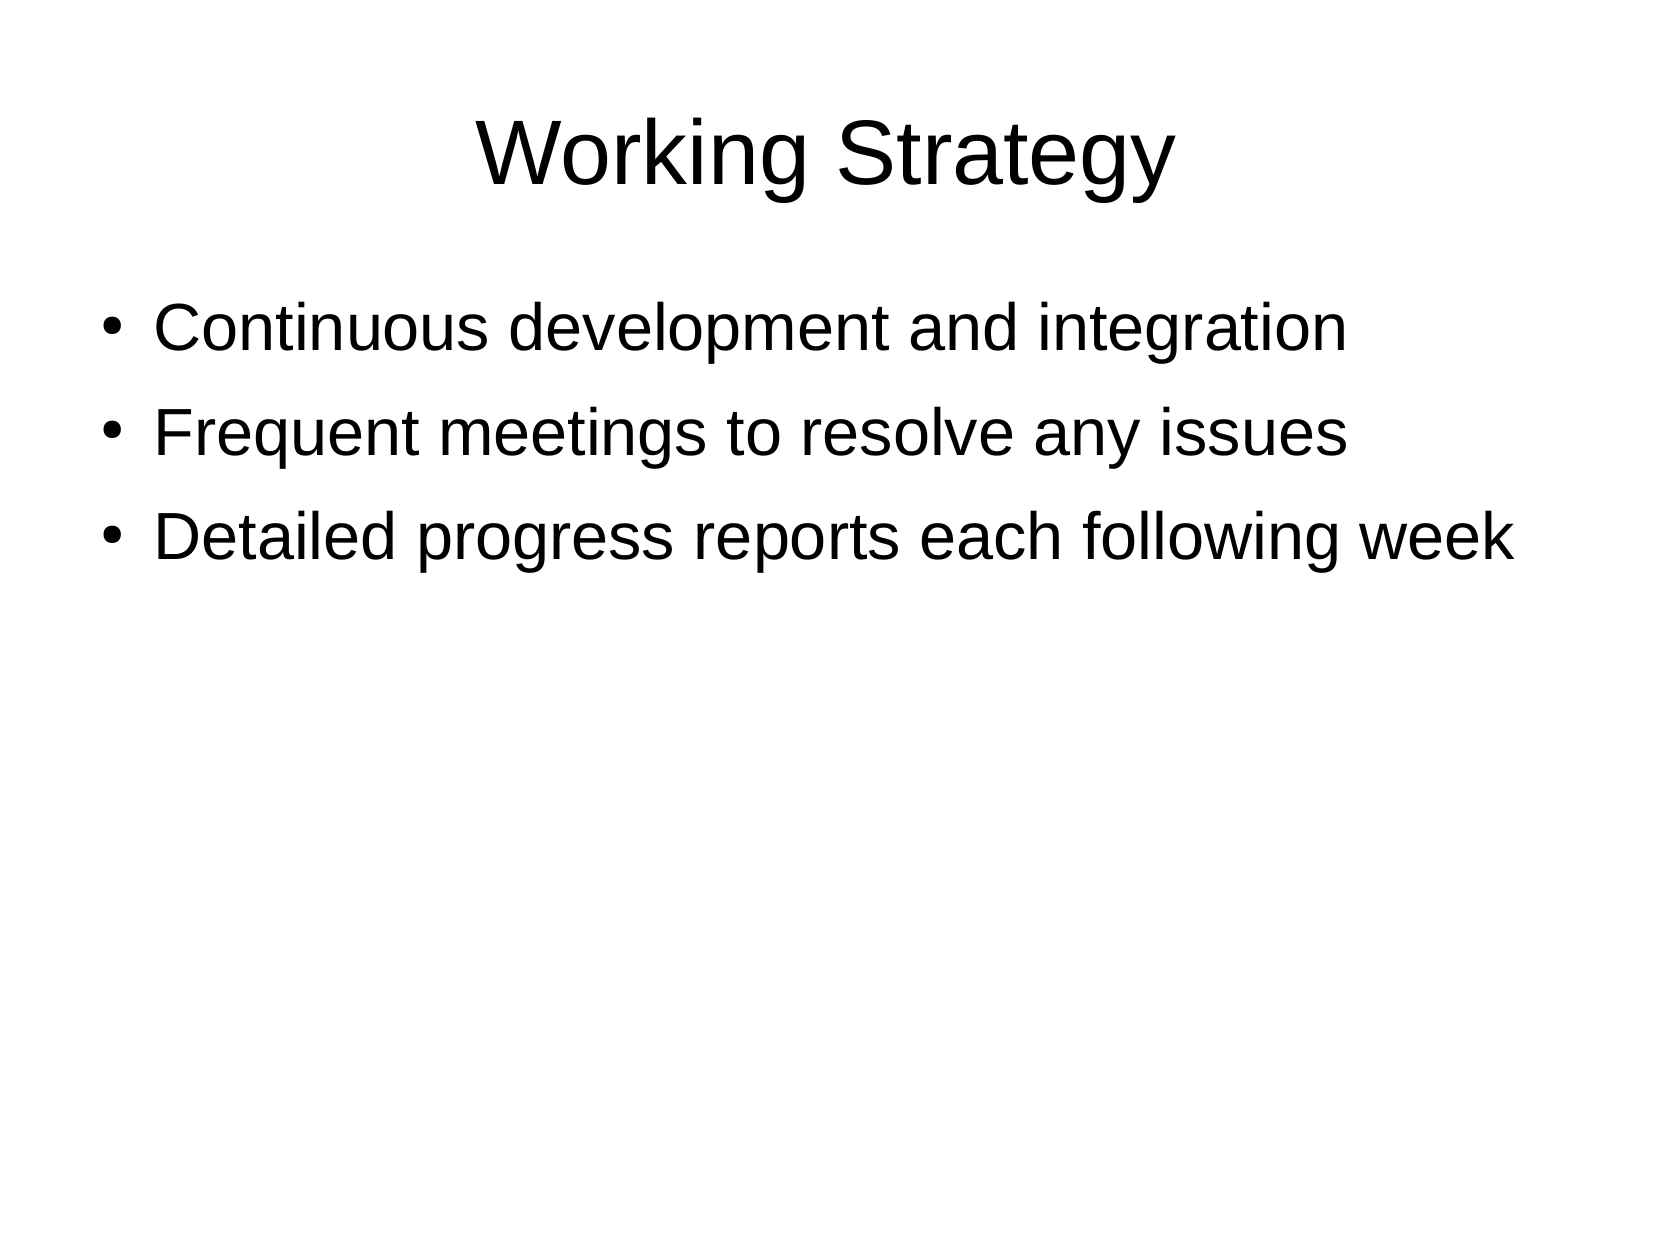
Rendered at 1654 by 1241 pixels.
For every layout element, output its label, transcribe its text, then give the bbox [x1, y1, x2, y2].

list Continuous development and integration Frequent meetings to resolve any issues Detailed progress reports each following week [82, 290, 1571, 1010]
title Working Strategy [82, 49, 1571, 257]
